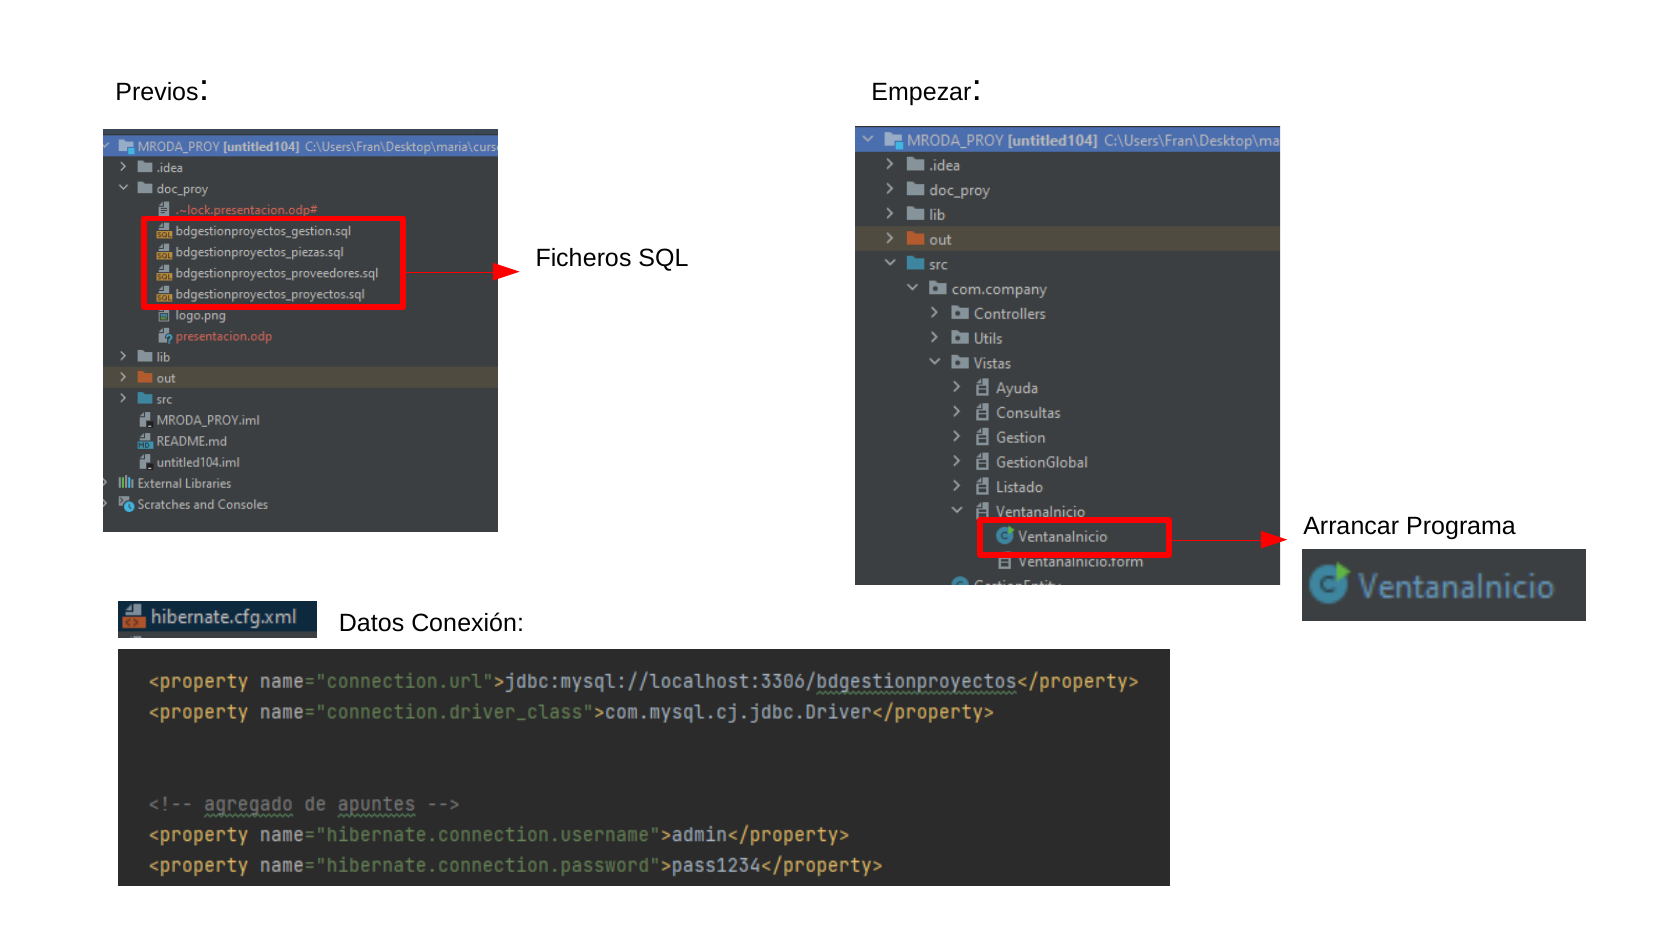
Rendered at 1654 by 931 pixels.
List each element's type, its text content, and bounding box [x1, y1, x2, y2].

picture [118, 649, 1170, 886]
picture [147, 221, 400, 304]
picture [103, 129, 498, 532]
picture [855, 126, 1281, 585]
text_box Ficheros SQL [520, 236, 704, 280]
picture [1302, 549, 1586, 621]
text_box Arrancar Programa [1288, 504, 1532, 548]
picture [983, 523, 1166, 552]
picture [118, 601, 317, 638]
text_box Datos Conexión: [324, 600, 540, 644]
text_box Empezar: [856, 59, 998, 116]
text_box Previos: [100, 59, 225, 116]
